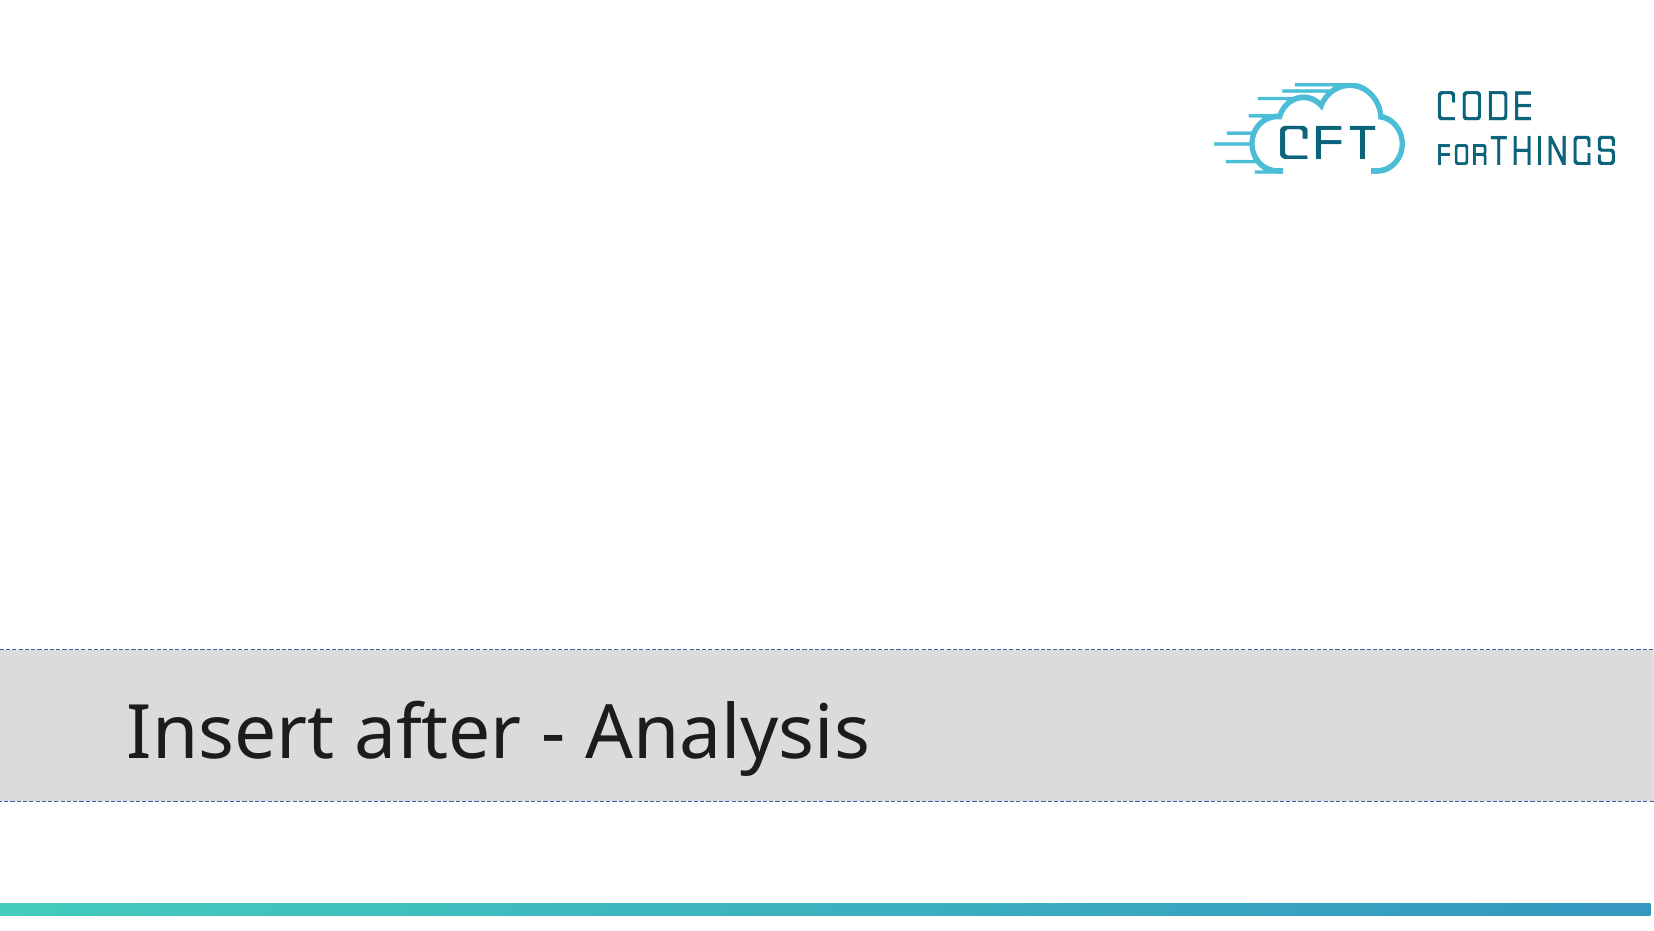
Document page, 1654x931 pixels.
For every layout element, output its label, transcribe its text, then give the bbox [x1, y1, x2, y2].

picture [1214, 83, 1615, 174]
title Insert after - Analysis [53, 641, 1542, 817]
